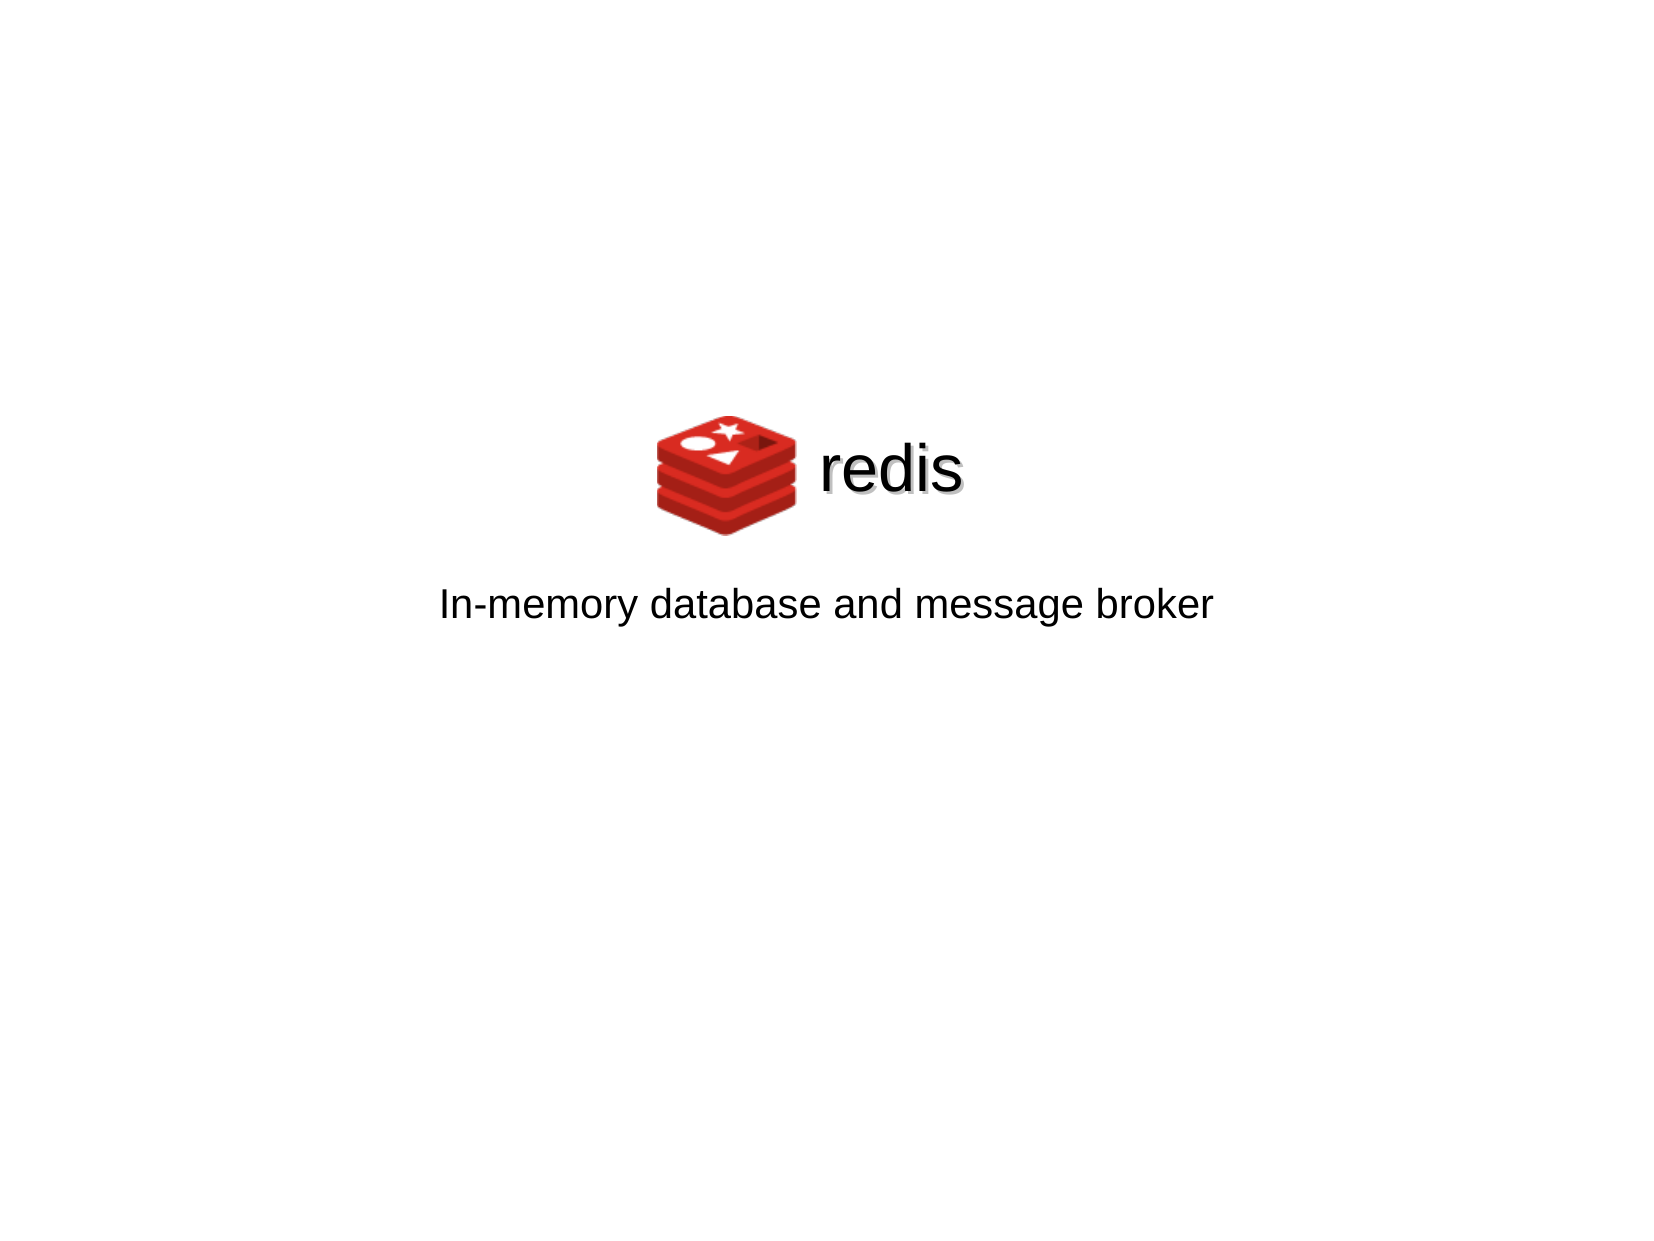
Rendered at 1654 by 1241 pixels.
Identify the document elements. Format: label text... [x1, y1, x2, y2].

subtitle redis In-memory database and message broker [82, 49, 1571, 1010]
picture [657, 416, 797, 536]
